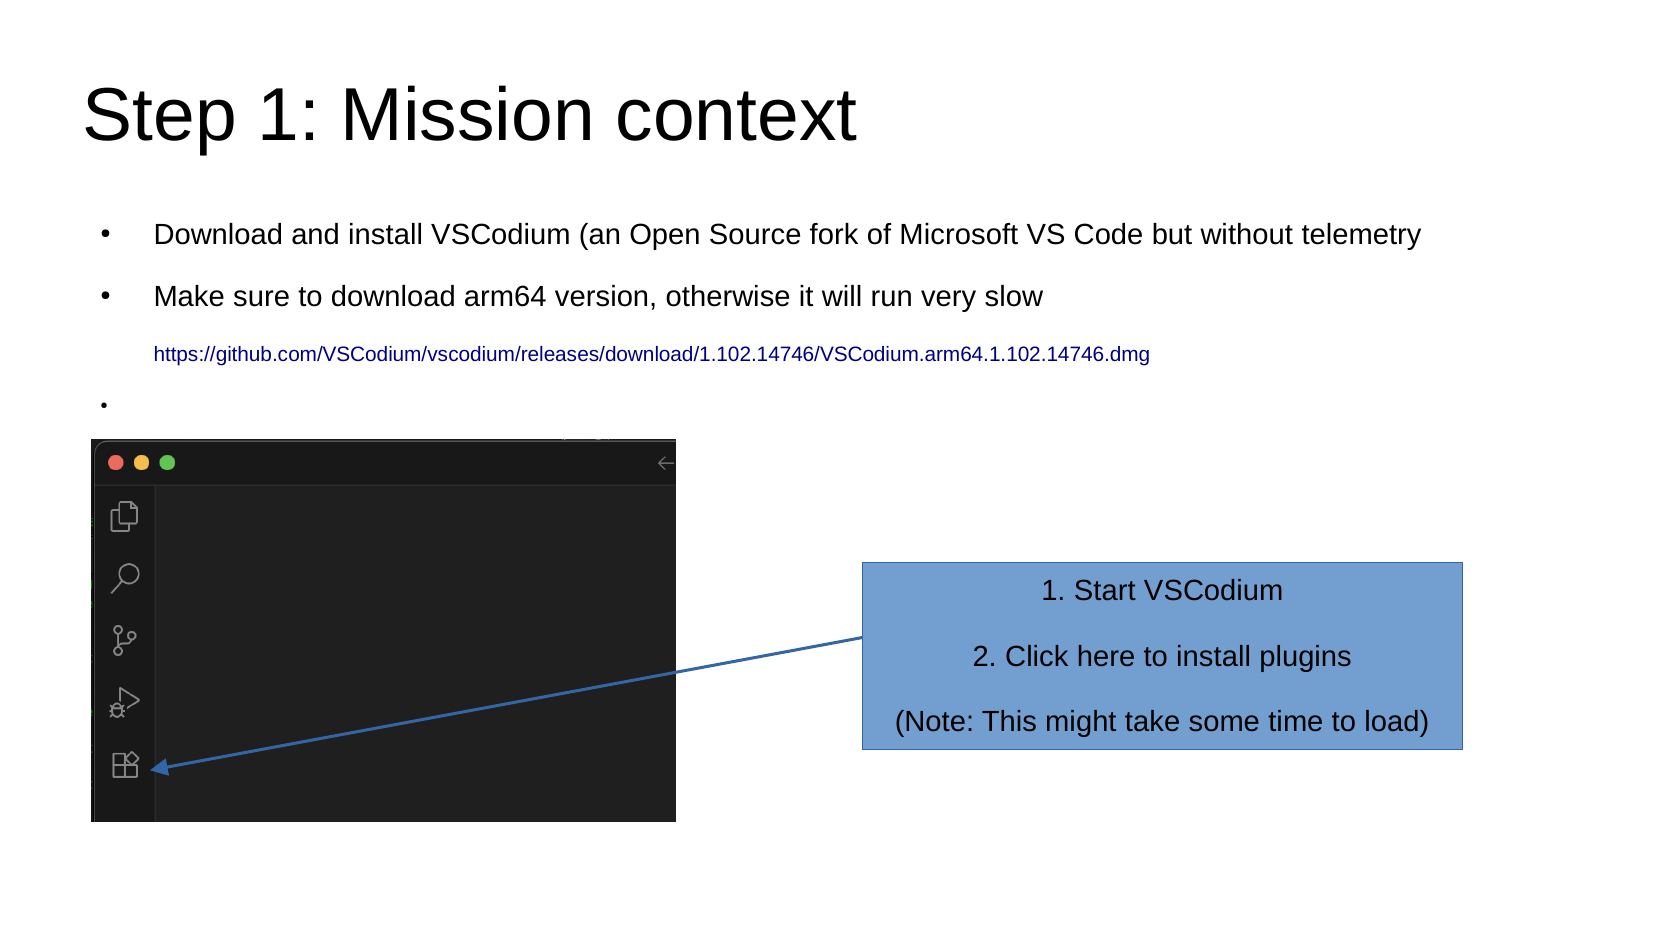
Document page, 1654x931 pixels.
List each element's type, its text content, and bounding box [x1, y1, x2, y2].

list Download and install VSCodium (an Open Source fork of Microsoft VS Code but without telemetry Make sure to download arm64 version, otherwise it will run very slow https://github.com/VSCodium/vscodium/releases/download/1.102.14746/VSCodium.arm64.1.102.14746.dmg [82, 217, 1571, 413]
picture [91, 439, 676, 822]
title Step 1: Mission context [82, 37, 1571, 193]
text_box 1. Start VSCodium 2. Click here to install plugins (Note: This might take some time to load) [862, 562, 1463, 750]
